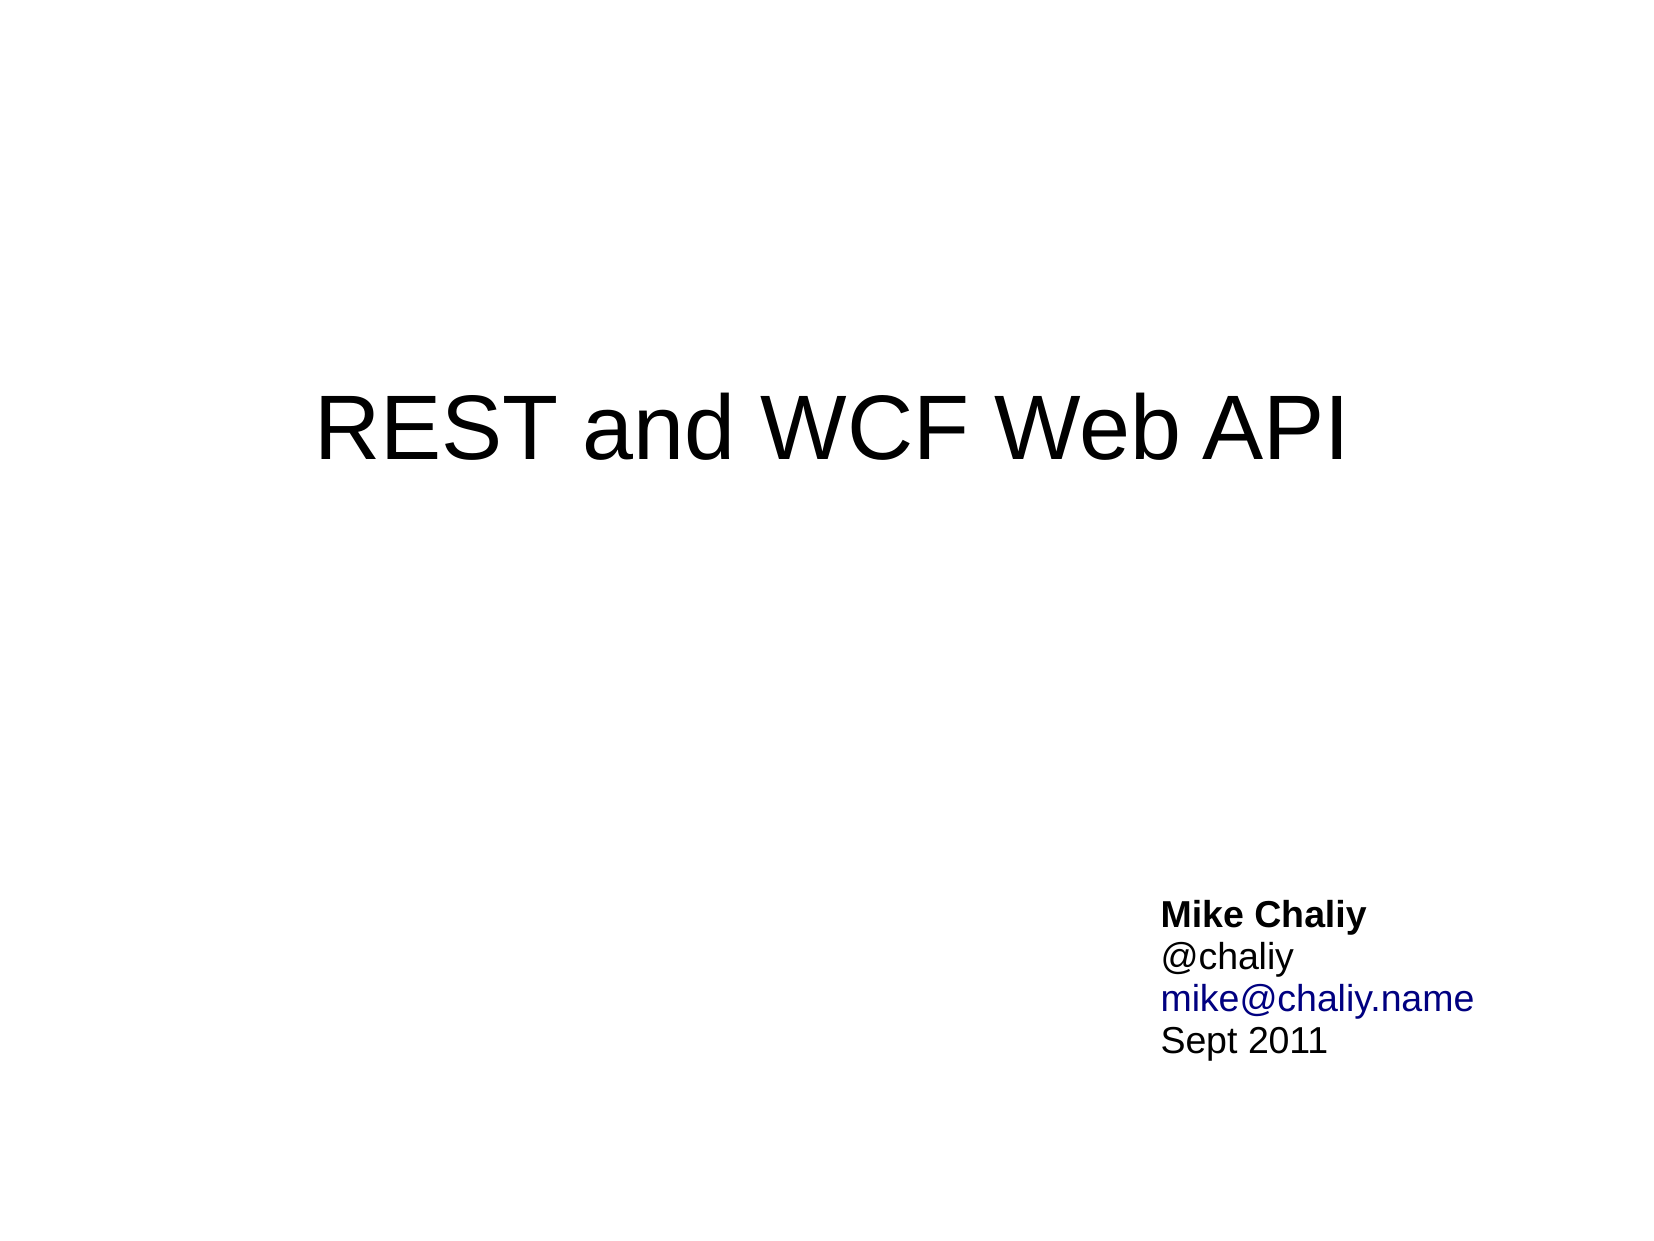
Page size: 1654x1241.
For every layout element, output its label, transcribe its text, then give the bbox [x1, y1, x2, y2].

text_box Mike Chaliy @chaliy mike@chaliy.name Sept 2011 [1145, 885, 1489, 1071]
title REST and WCF Web API [88, 324, 1577, 532]
